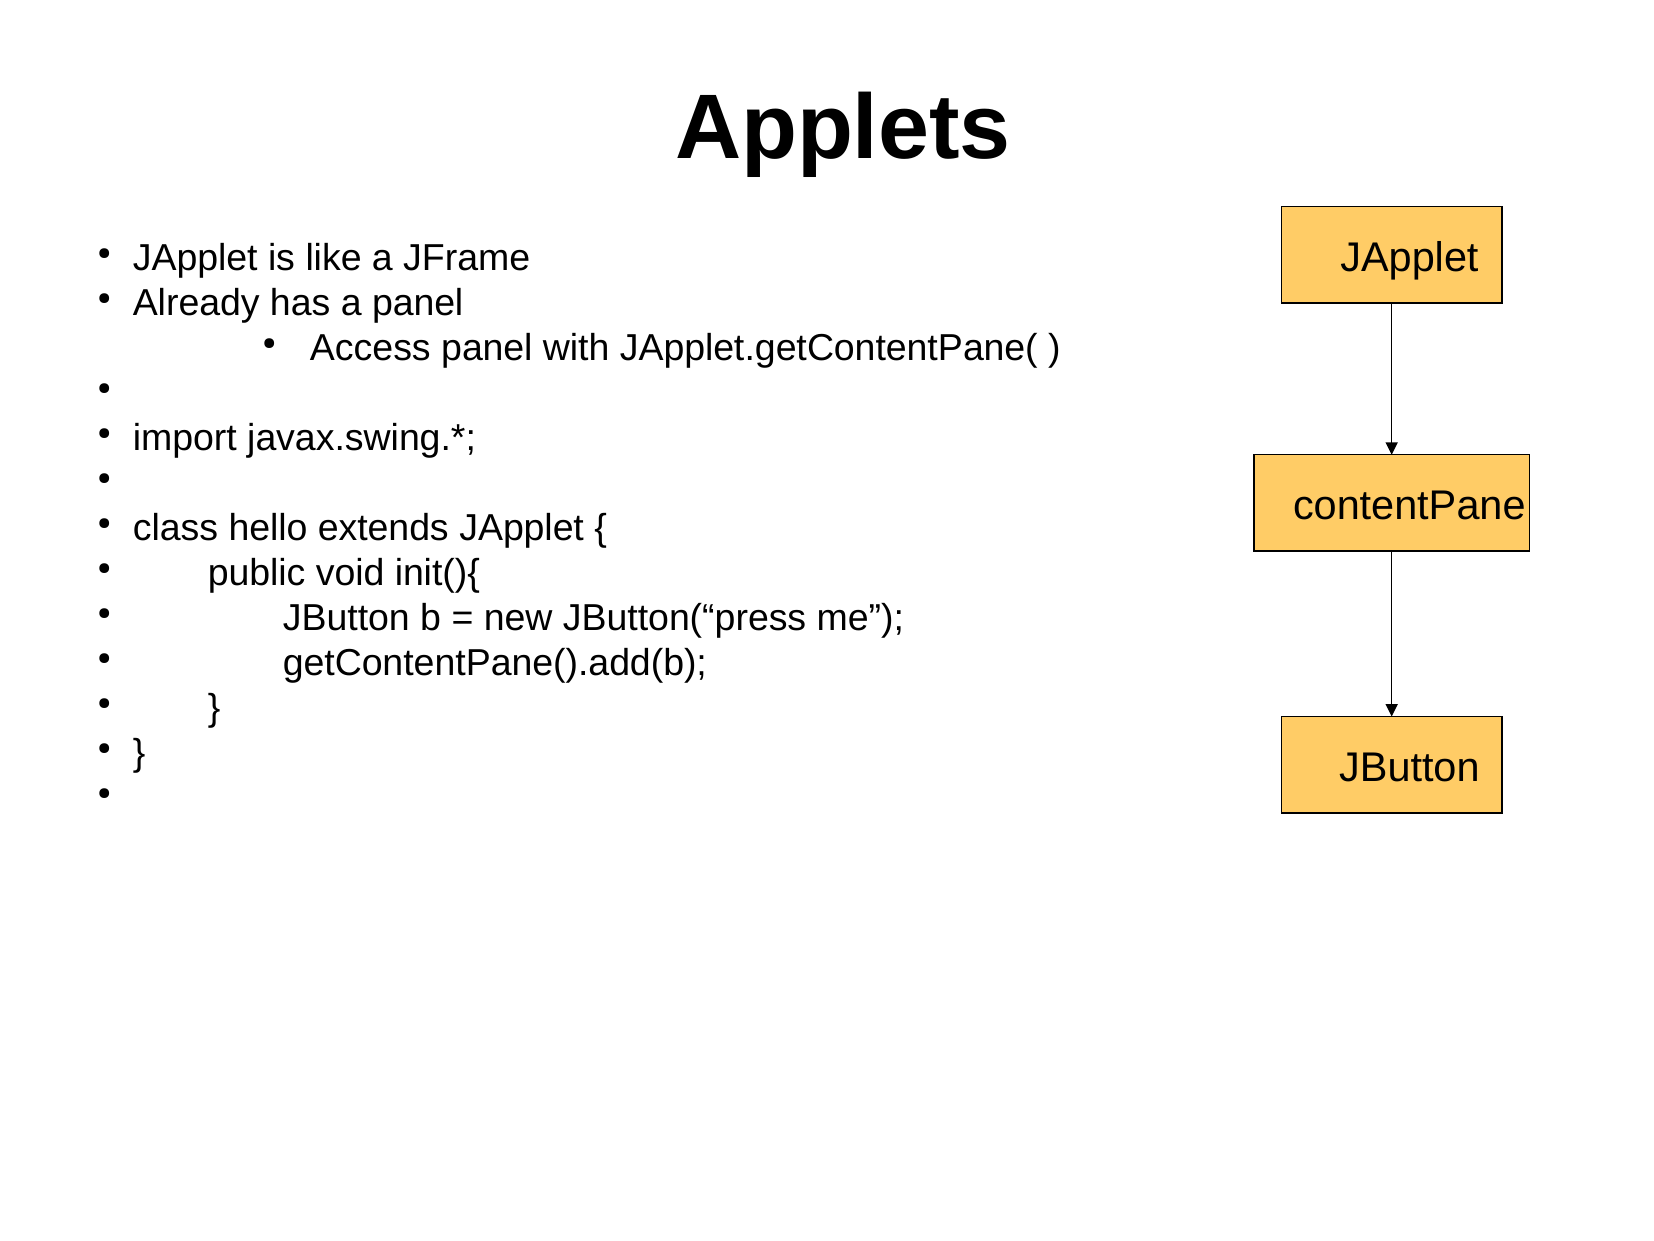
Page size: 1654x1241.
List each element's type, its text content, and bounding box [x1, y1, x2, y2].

text_box JApplet is like a JFrame Already has a panel Access panel with JApplet.getContentPane( ) import javax.swing.*; class hello extends JApplet { public void init(){ JButton b = new JButton(“press me”); getContentPane().add(b); } } [82, 225, 1538, 1186]
title Applets [82, 49, 1571, 196]
text_box JApplet [1281, 206, 1502, 304]
text_box JButton [1281, 716, 1502, 813]
text_box contentPane [1253, 454, 1530, 552]
